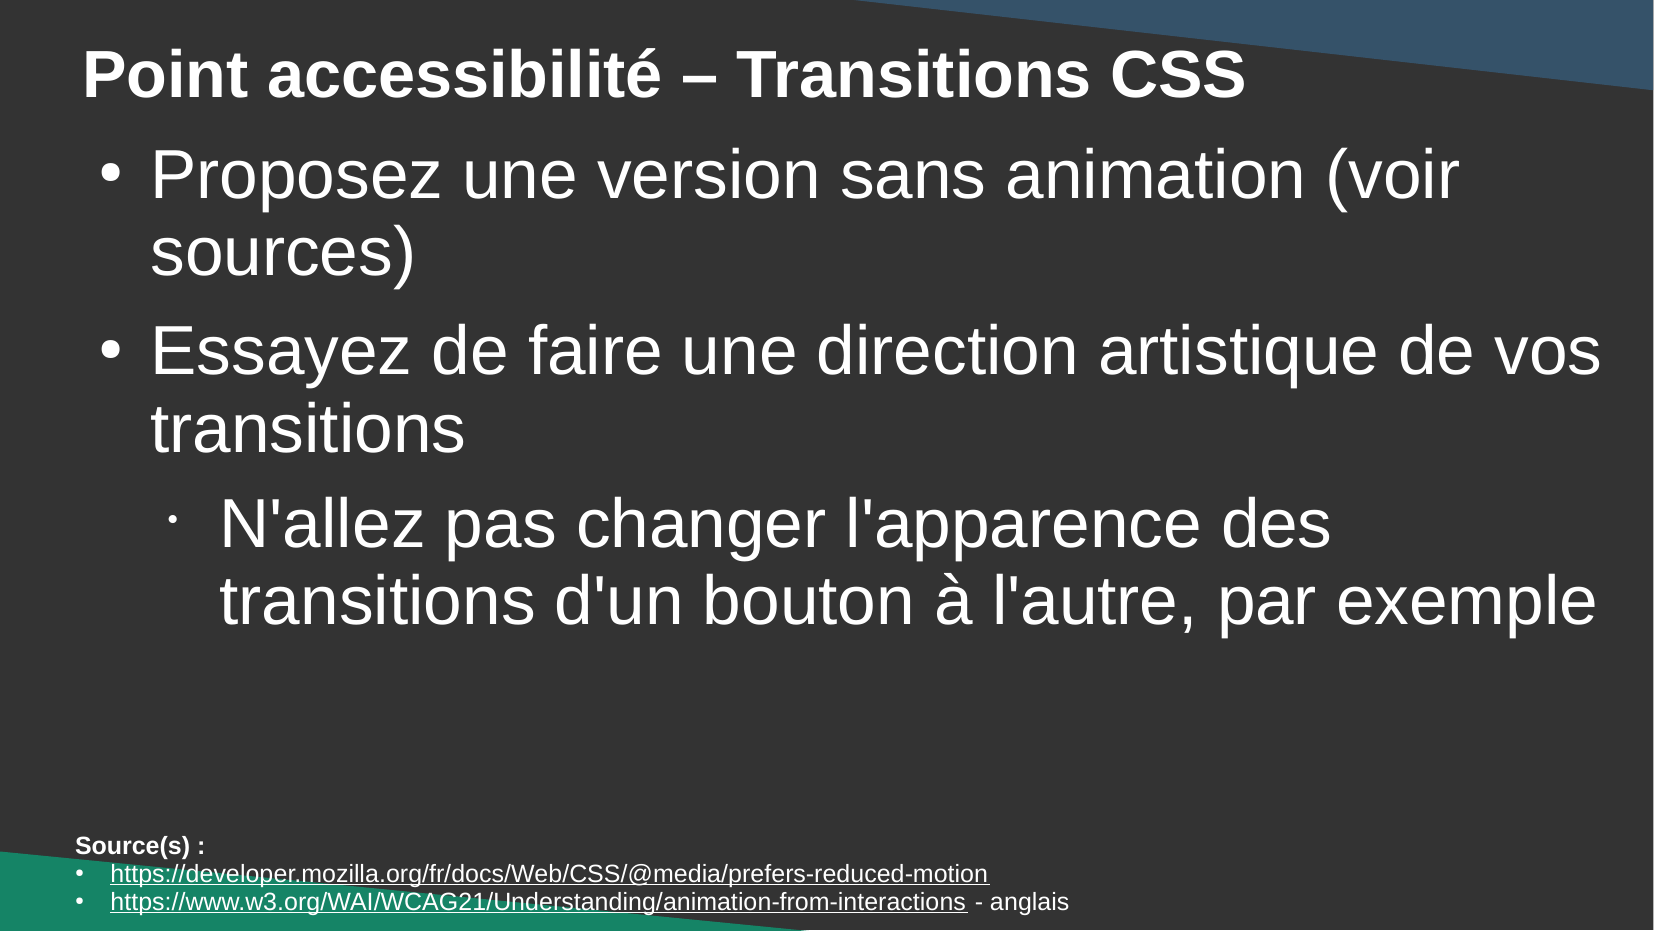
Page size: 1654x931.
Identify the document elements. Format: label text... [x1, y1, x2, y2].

list Proposez une version sans animation (voir sources) Essayez de faire une direction artistique de vos transitions N'allez pas changer l'apparence des transitions d'un bouton à l'autre, par exemple [80, 135, 1605, 721]
text_box [0, 851, 809, 931]
text_box Source(s) : https://developer.mozilla.org/fr/docs/Web/CSS/@media/prefers-reduced-motion https://www.w3.org/WAI/WCAG21/Understanding/animation-from-interactions - anglais [60, 824, 1546, 923]
title Point accessibilité – Transitions CSS [82, 37, 1571, 122]
text_box [853, 0, 1654, 91]
